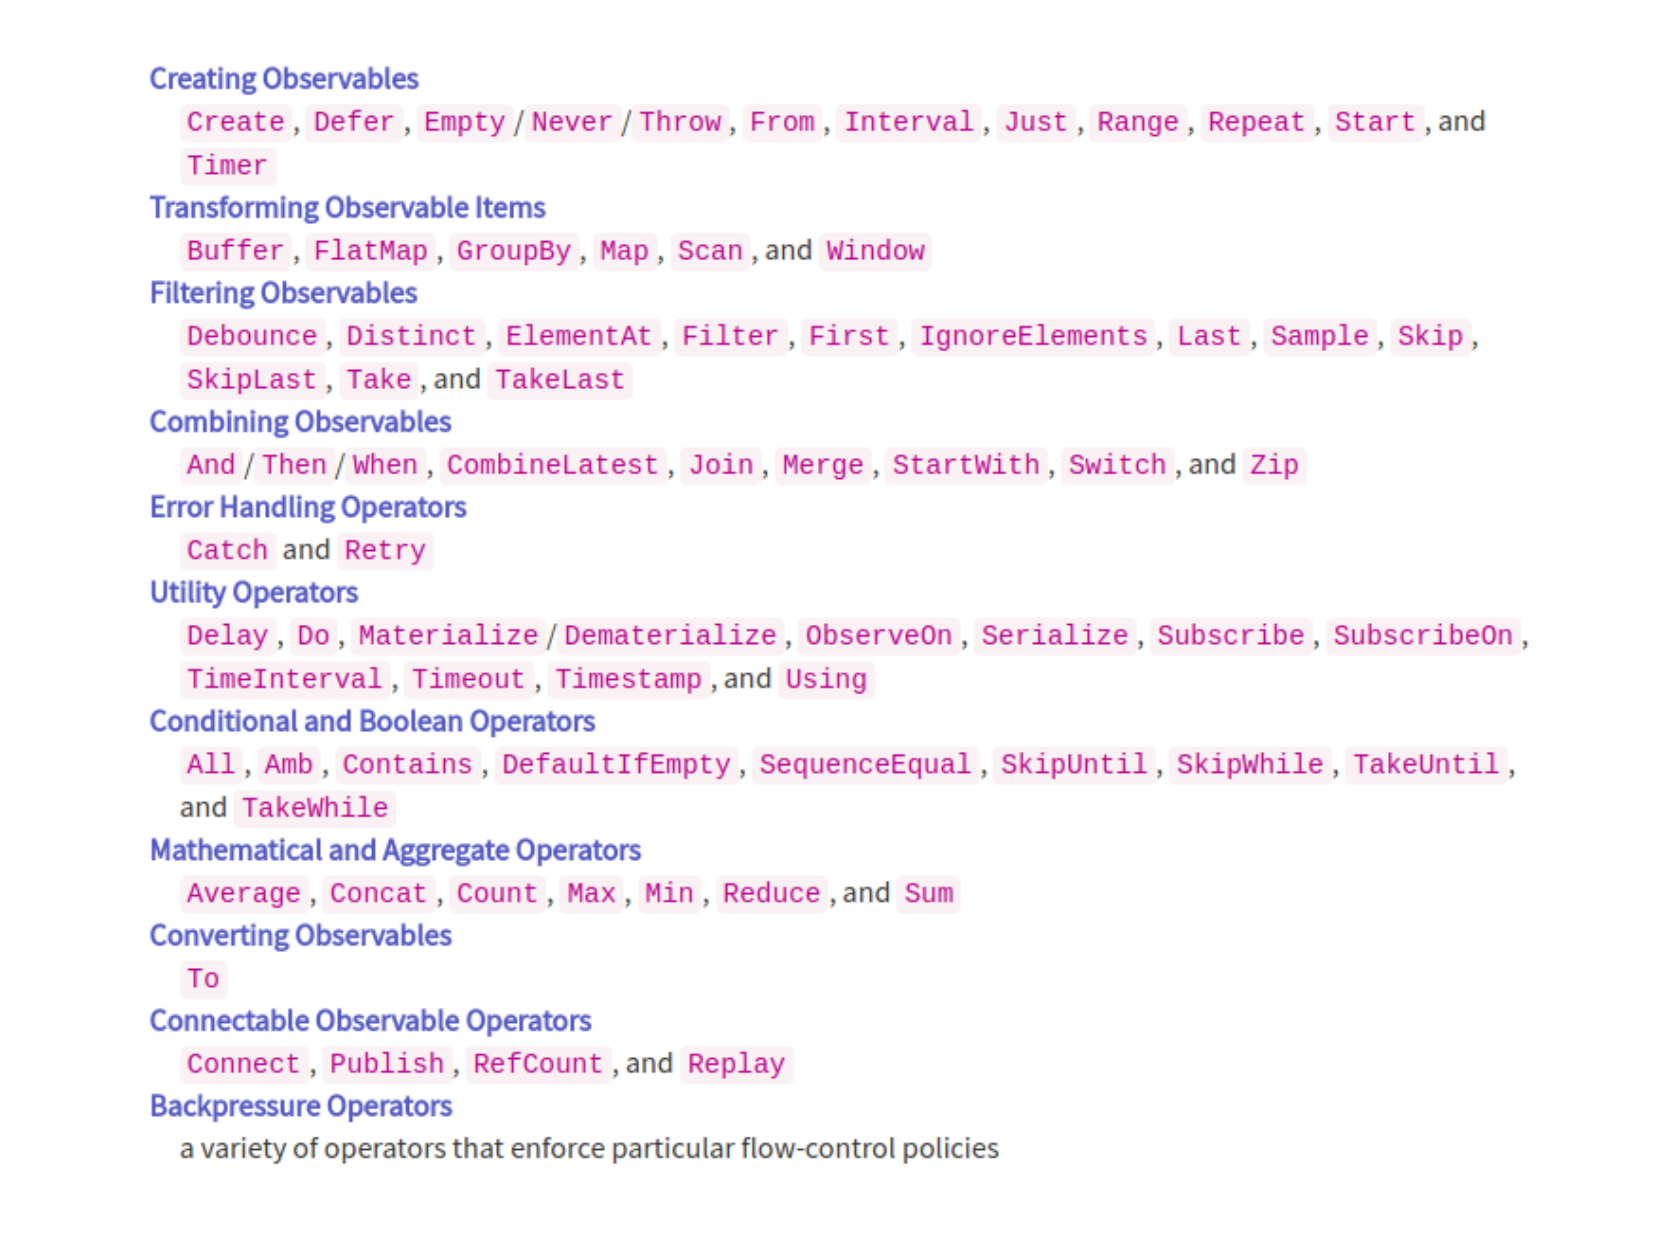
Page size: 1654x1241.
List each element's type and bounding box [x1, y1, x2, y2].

picture [105, 44, 1567, 1186]
